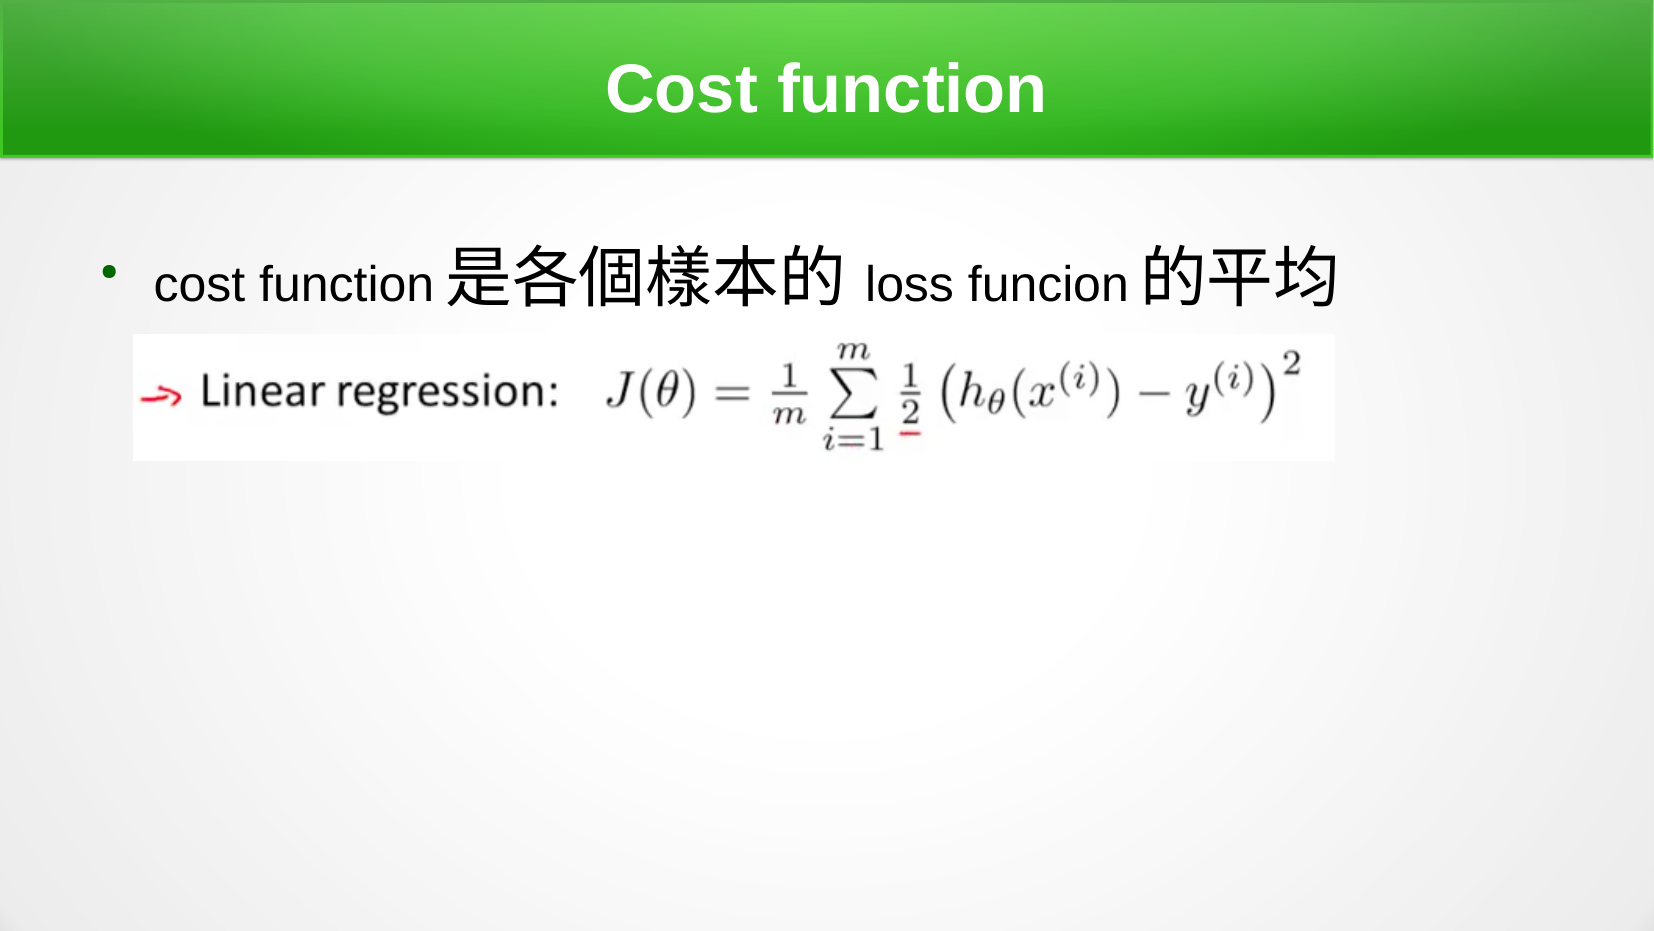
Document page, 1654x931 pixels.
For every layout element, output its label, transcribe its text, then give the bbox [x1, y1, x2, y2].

list cost function是各個樣本的loss funcion的平均 [82, 224, 1571, 764]
title Cost function [82, 35, 1571, 142]
picture [133, 334, 1335, 461]
